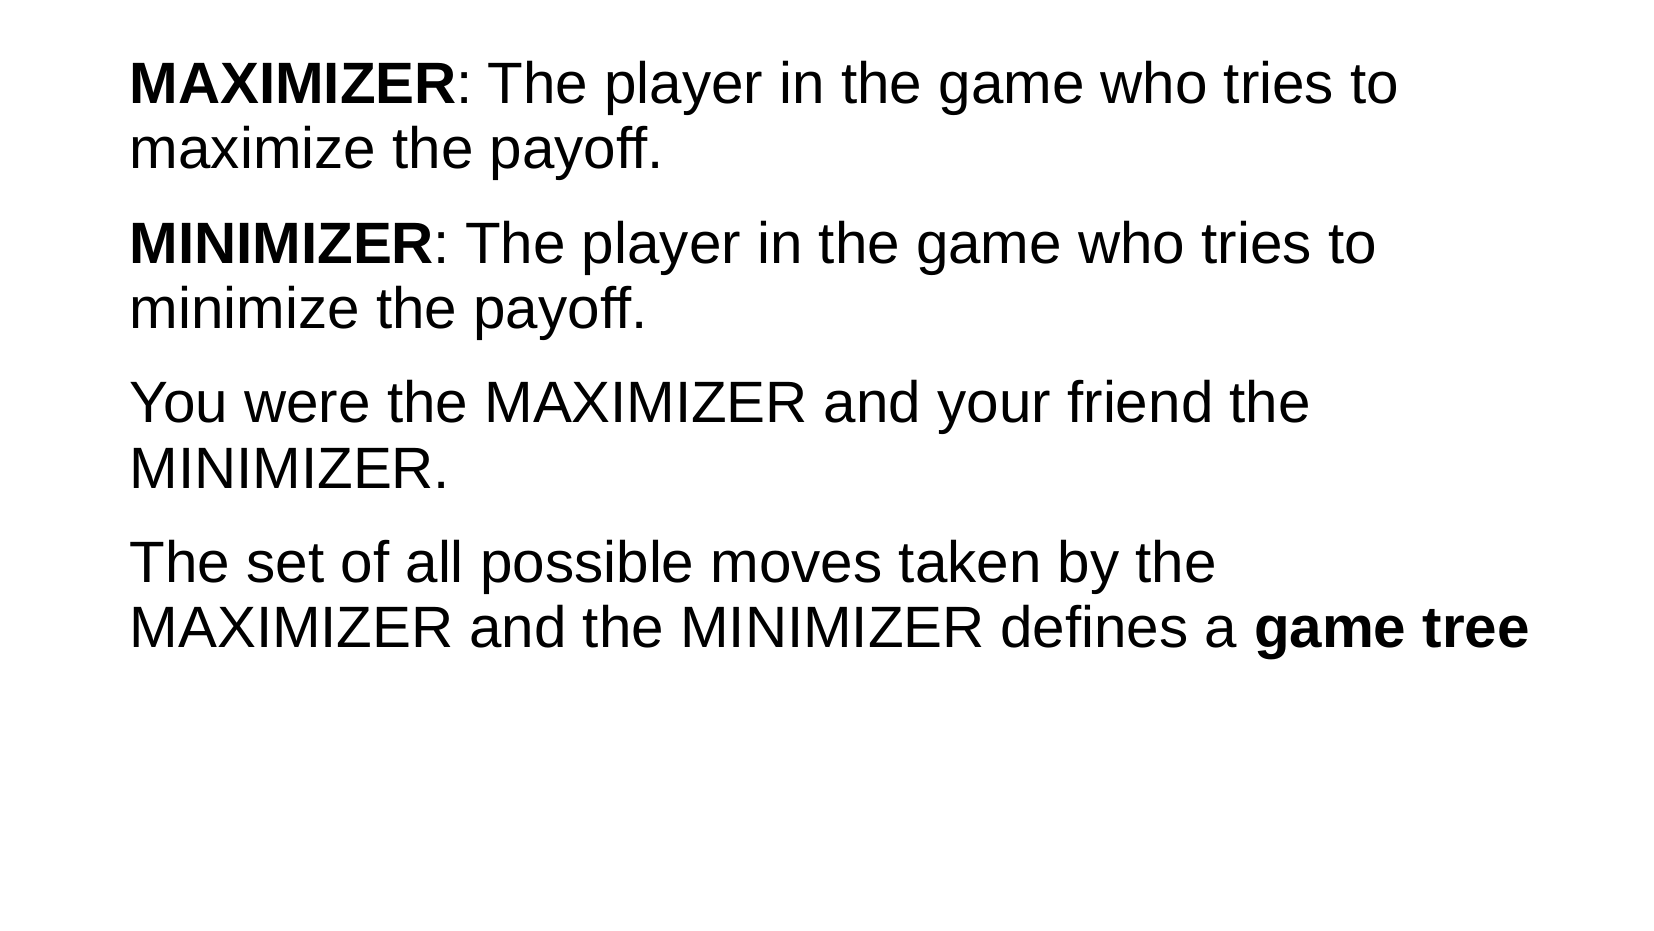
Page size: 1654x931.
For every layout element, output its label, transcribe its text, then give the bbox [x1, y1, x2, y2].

list MAXIMIZER: The player in the game who tries to maximize the payoff. MINIMIZER: The player in the game who tries to minimize the payoff. You were the MAXIMIZER and your friend the MINIMIZER. The set of all possible moves taken by the MAXIMIZER and the MINIMIZER defines a game tree [59, 51, 1548, 863]
